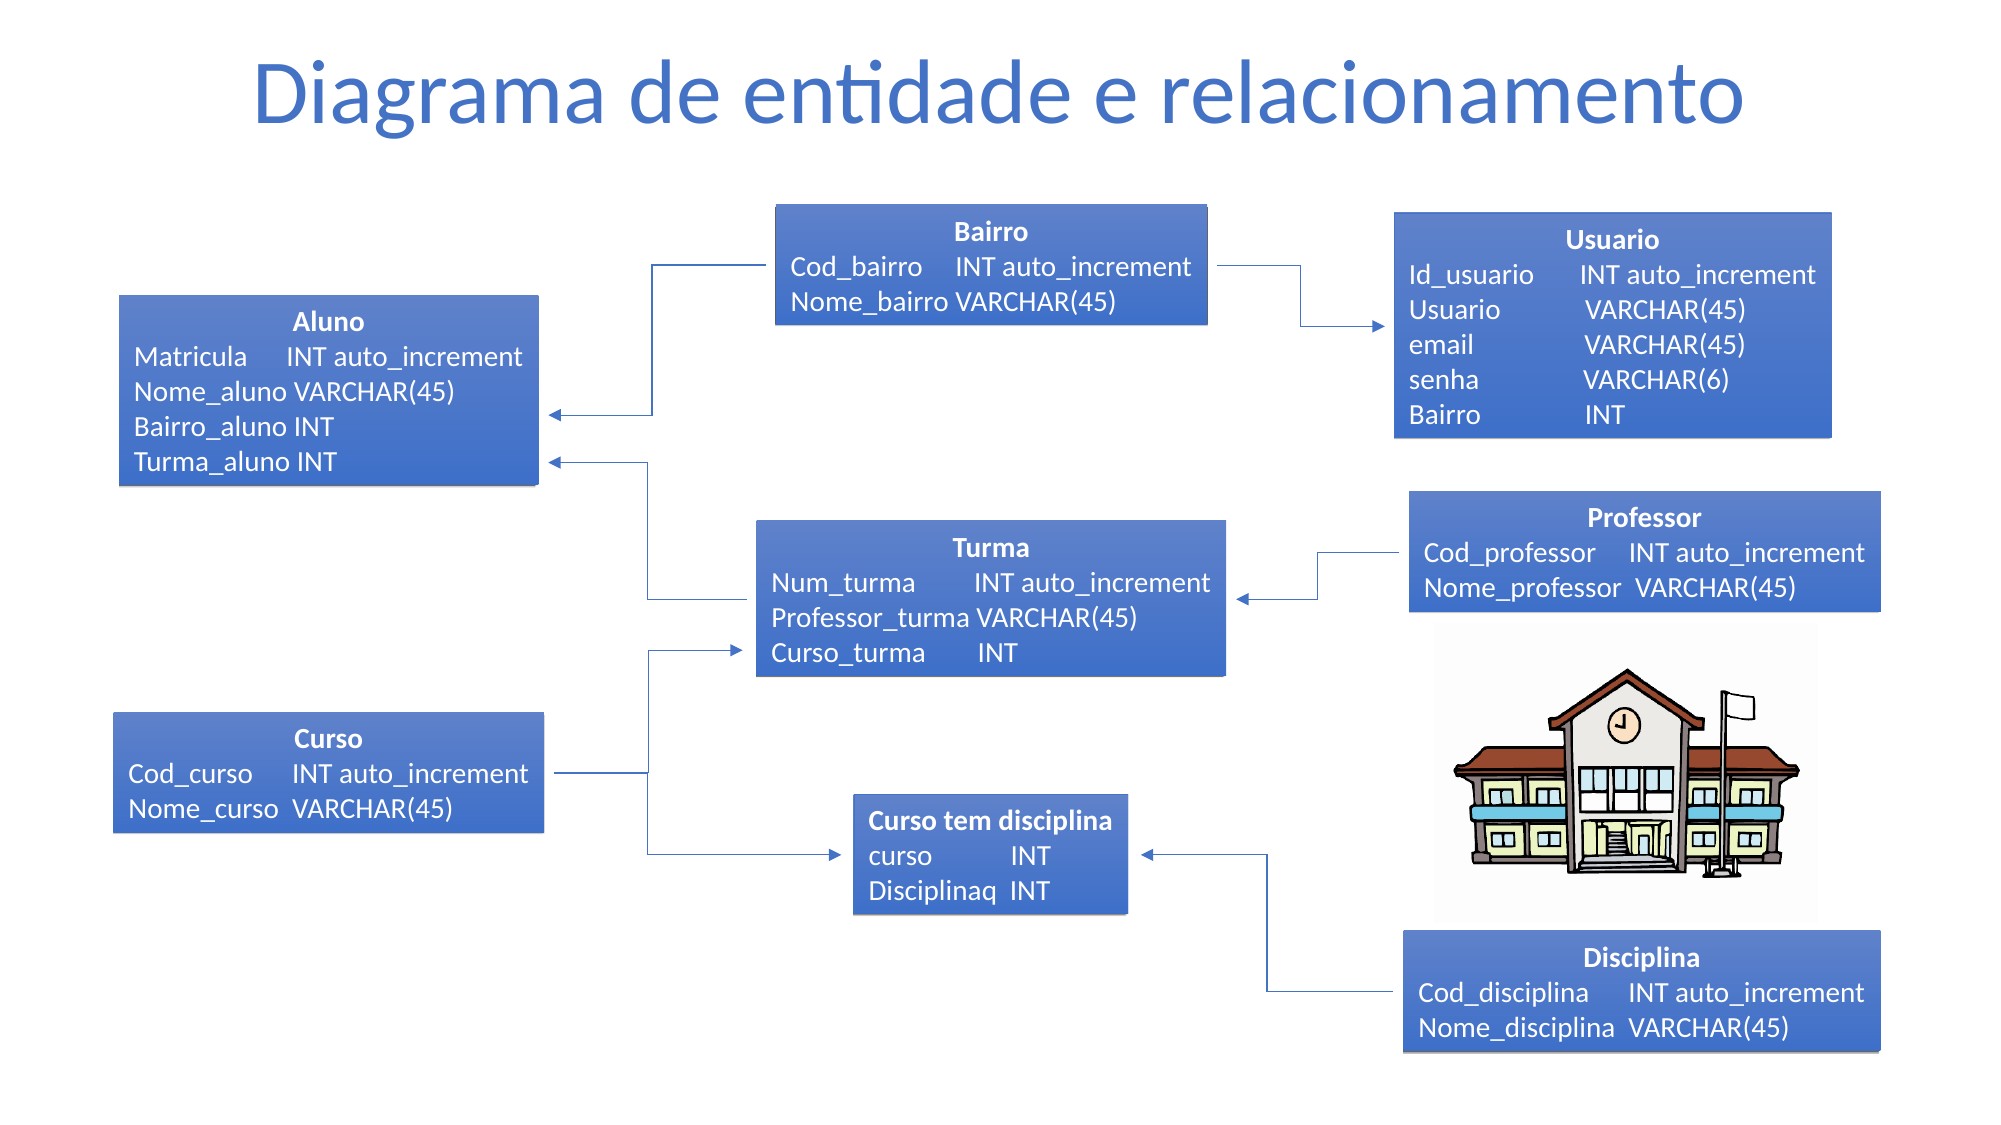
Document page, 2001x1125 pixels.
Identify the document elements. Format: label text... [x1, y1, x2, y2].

text_box Bairro Cod_bairro INT auto_increment Nome_bairro VARCHAR(45) [775, 204, 1208, 325]
text_box Diagrama de entidade e relacionamento [236, 24, 1763, 150]
text_box Turma Num_turma INT auto_increment Professor_turma VARCHAR(45) Curso_turma INT [756, 520, 1227, 676]
text_box Professor Cod_professor INT auto_increment Nome_professor VARCHAR(45) [1409, 491, 1881, 612]
text_box Usuario Id_usuario INT auto_increment Usuario VARCHAR(45) email VARCHAR(45) senha VARCHAR(6) Bairro INT [1394, 212, 1832, 438]
text_box Curso Cod_curso INT auto_increment Nome_curso VARCHAR(45) [113, 712, 544, 833]
picture [1434, 623, 1818, 924]
text_box Aluno Matricula INT auto_increment Nome_aluno VARCHAR(45) Bairro_aluno INT Turma_aluno INT [119, 295, 539, 485]
text_box Disciplina Cod_disciplina INT auto_increment Nome_disciplina VARCHAR(45) [1403, 930, 1881, 1051]
text_box Curso tem disciplina curso INT Disciplinaq INT [853, 794, 1129, 914]
